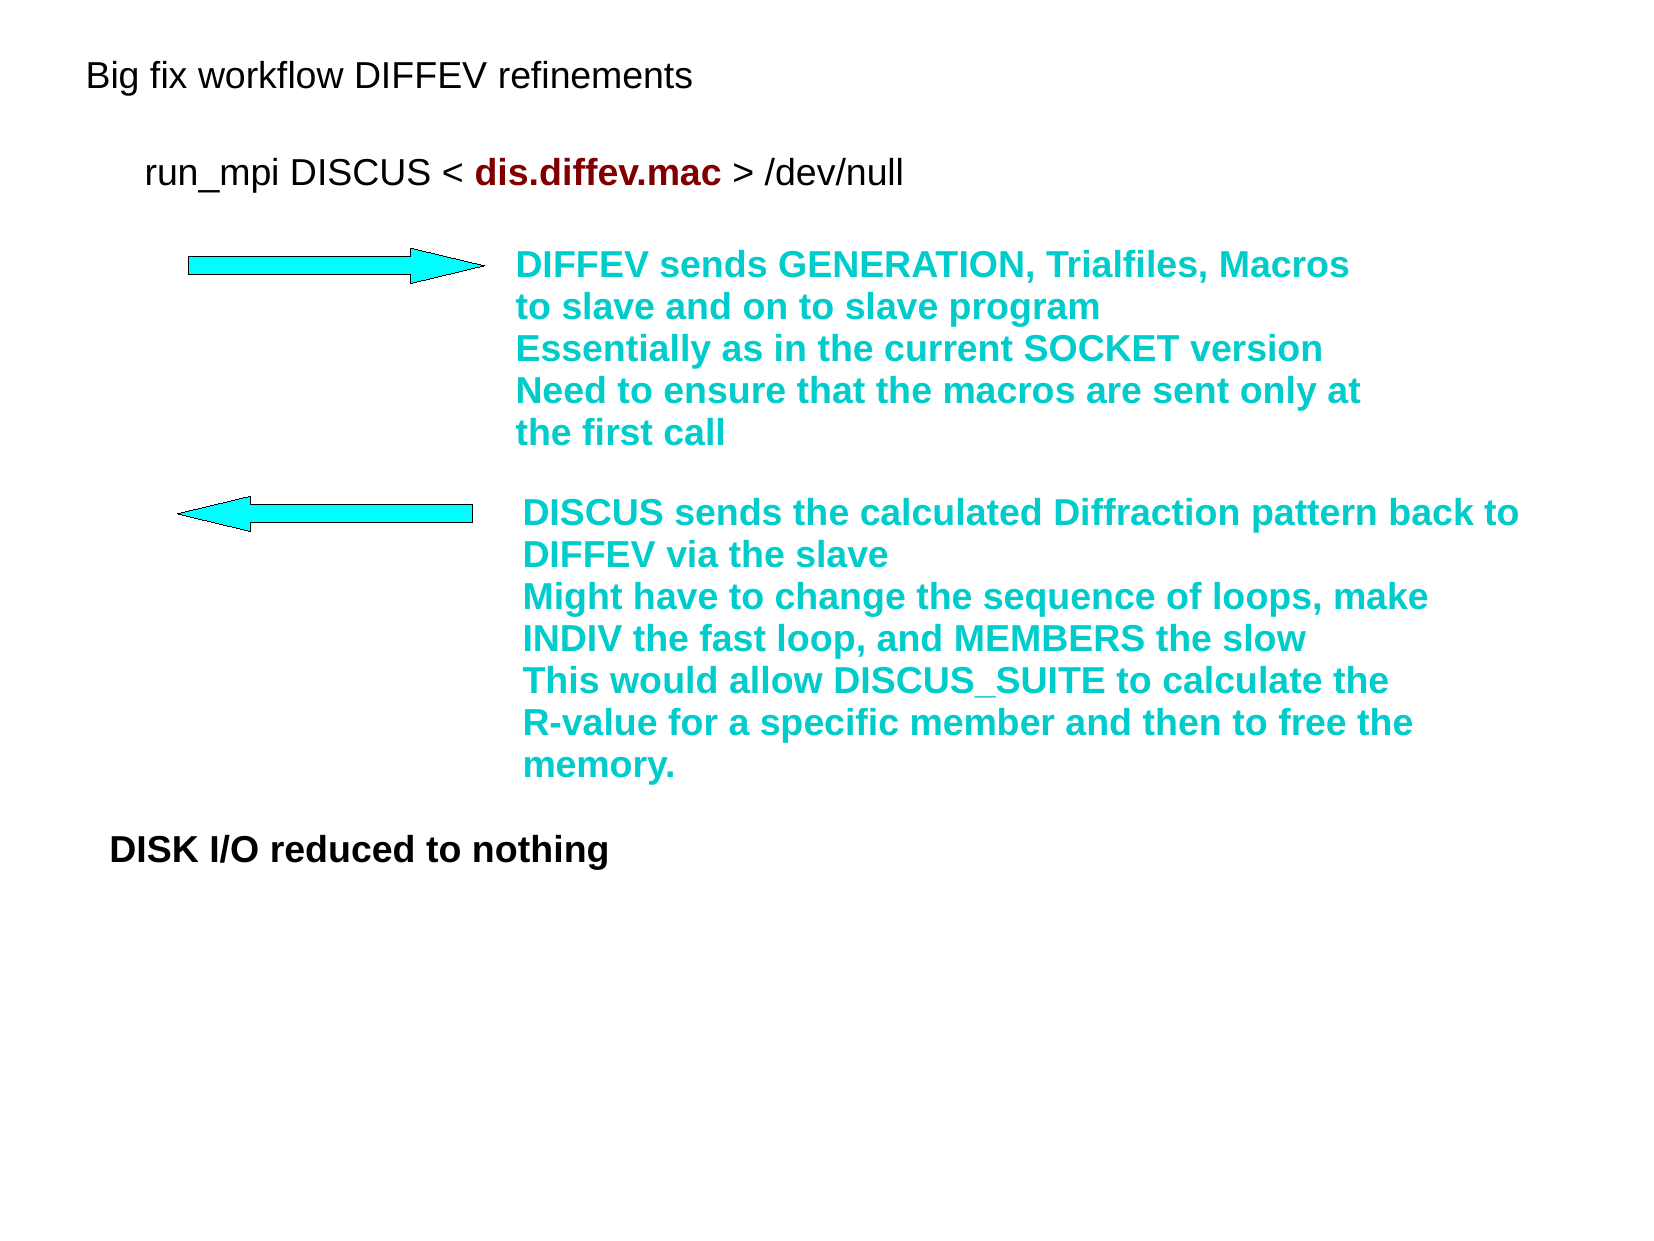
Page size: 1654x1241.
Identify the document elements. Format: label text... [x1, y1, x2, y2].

text_box DISCUS sends the calculated Diffraction pattern back to DIFFEV via the slave Might have to change the sequence of loops, make INDIV the fast loop, and MEMBERS the slow This would allow DISCUS_SUITE to calculate the R-value for a specific member and then to free the memory. [507, 484, 1536, 793]
text_box DIFFEV sends GENERATION, Trialfiles, Macros to slave and on to slave program Essentially as in the current SOCKET version Need to ensure that the macros are sent only at the first call [500, 236, 1387, 461]
text_box [177, 496, 473, 532]
text_box [188, 248, 485, 284]
text_box Big fix workflow DIFFEV refinements [70, 47, 709, 105]
text_box DISK I/O reduced to nothing [94, 820, 626, 878]
text_box run_mpi DISCUS < dis.diffev.mac > /dev/null [129, 143, 920, 201]
